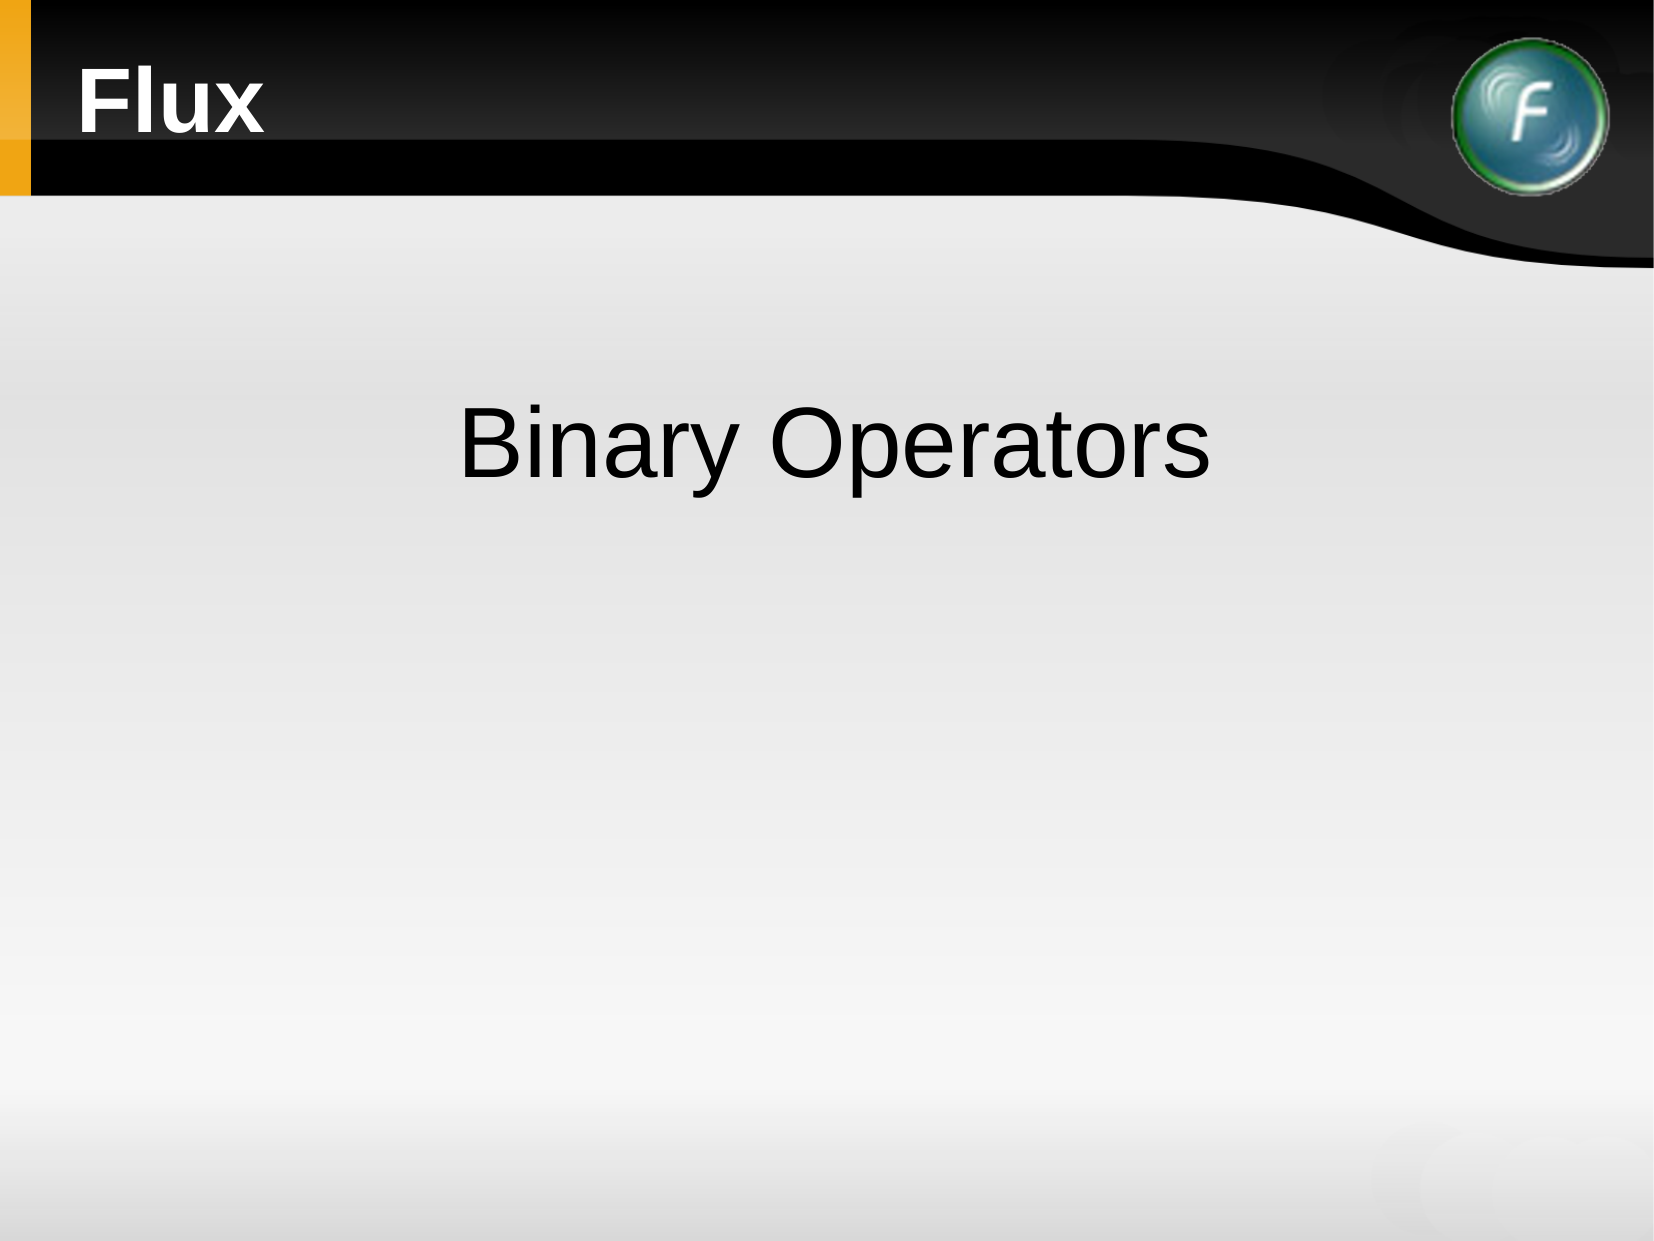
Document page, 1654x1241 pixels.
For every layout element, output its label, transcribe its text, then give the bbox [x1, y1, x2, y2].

title Flux [76, 0, 1565, 208]
list Binary Operators [82, 290, 1571, 1109]
picture [0, 0, 1654, 1241]
